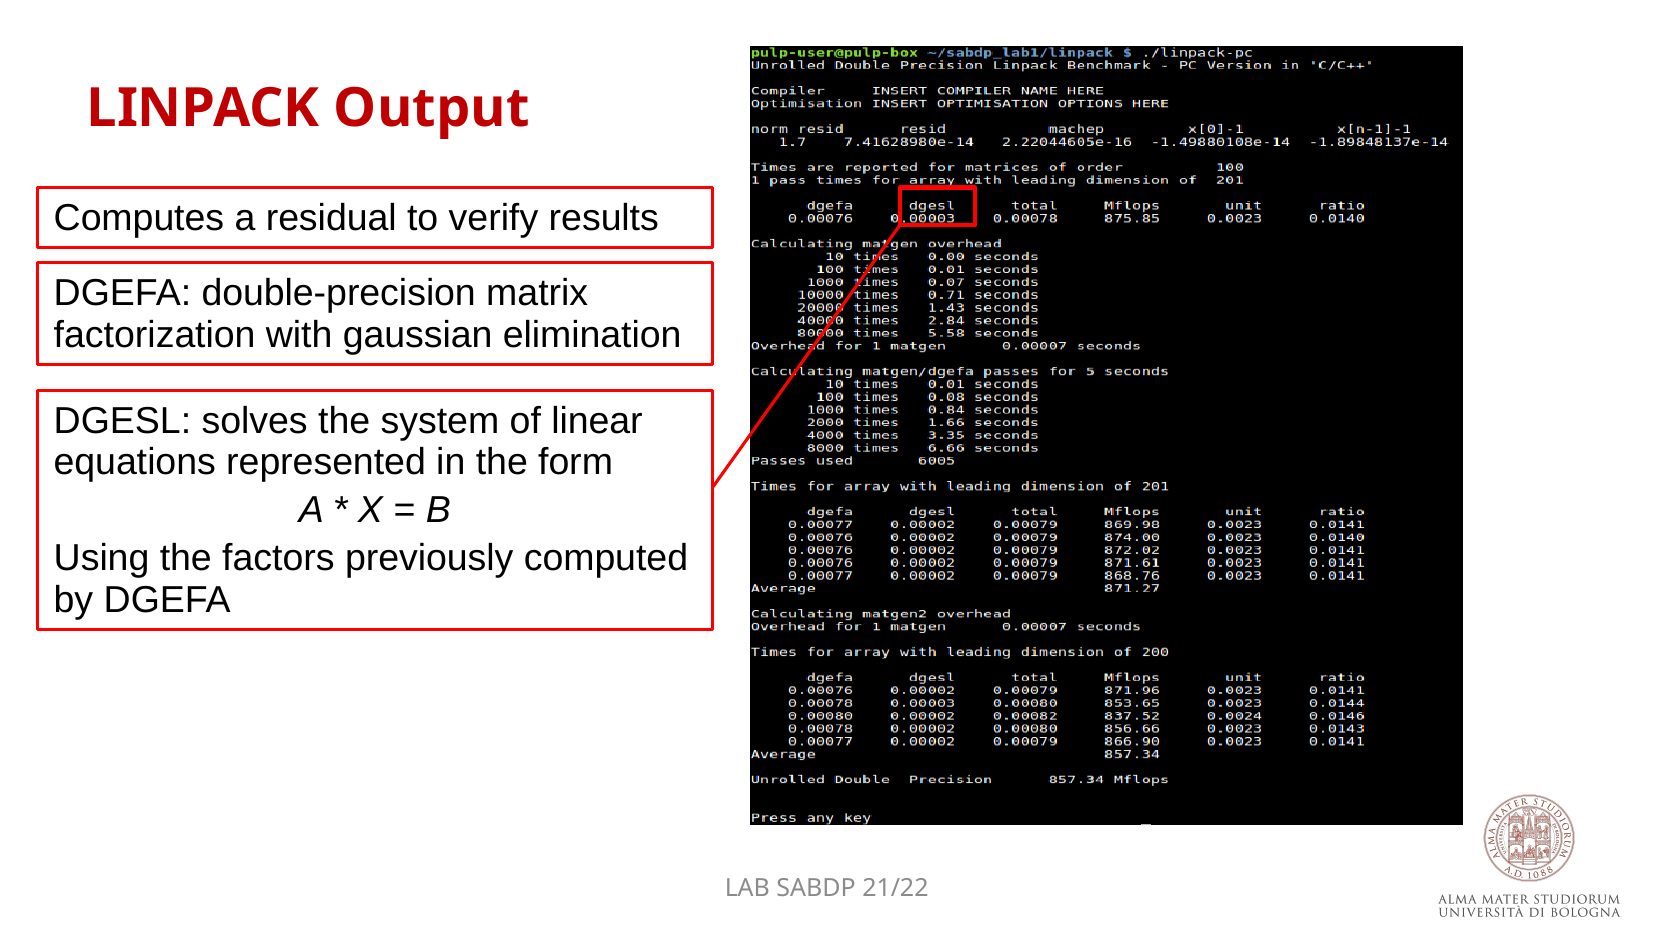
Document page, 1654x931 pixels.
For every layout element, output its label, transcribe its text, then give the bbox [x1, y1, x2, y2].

text_box LAB SABDP 21/22 [547, 862, 1106, 912]
picture [902, 190, 973, 223]
picture [750, 46, 1463, 64]
title LINPACK Output [71, 64, 1595, 143]
text_box Computes a residual to verify results [37, 187, 713, 248]
text_box DGEFA: double-precision matrix factorization with gaussian elimination [37, 262, 713, 365]
text_box DGESL: solves the system of linear equations represented in the form A * X = B Using the factors previously computed by DGEFA [37, 390, 713, 630]
picture [750, 143, 1648, 931]
